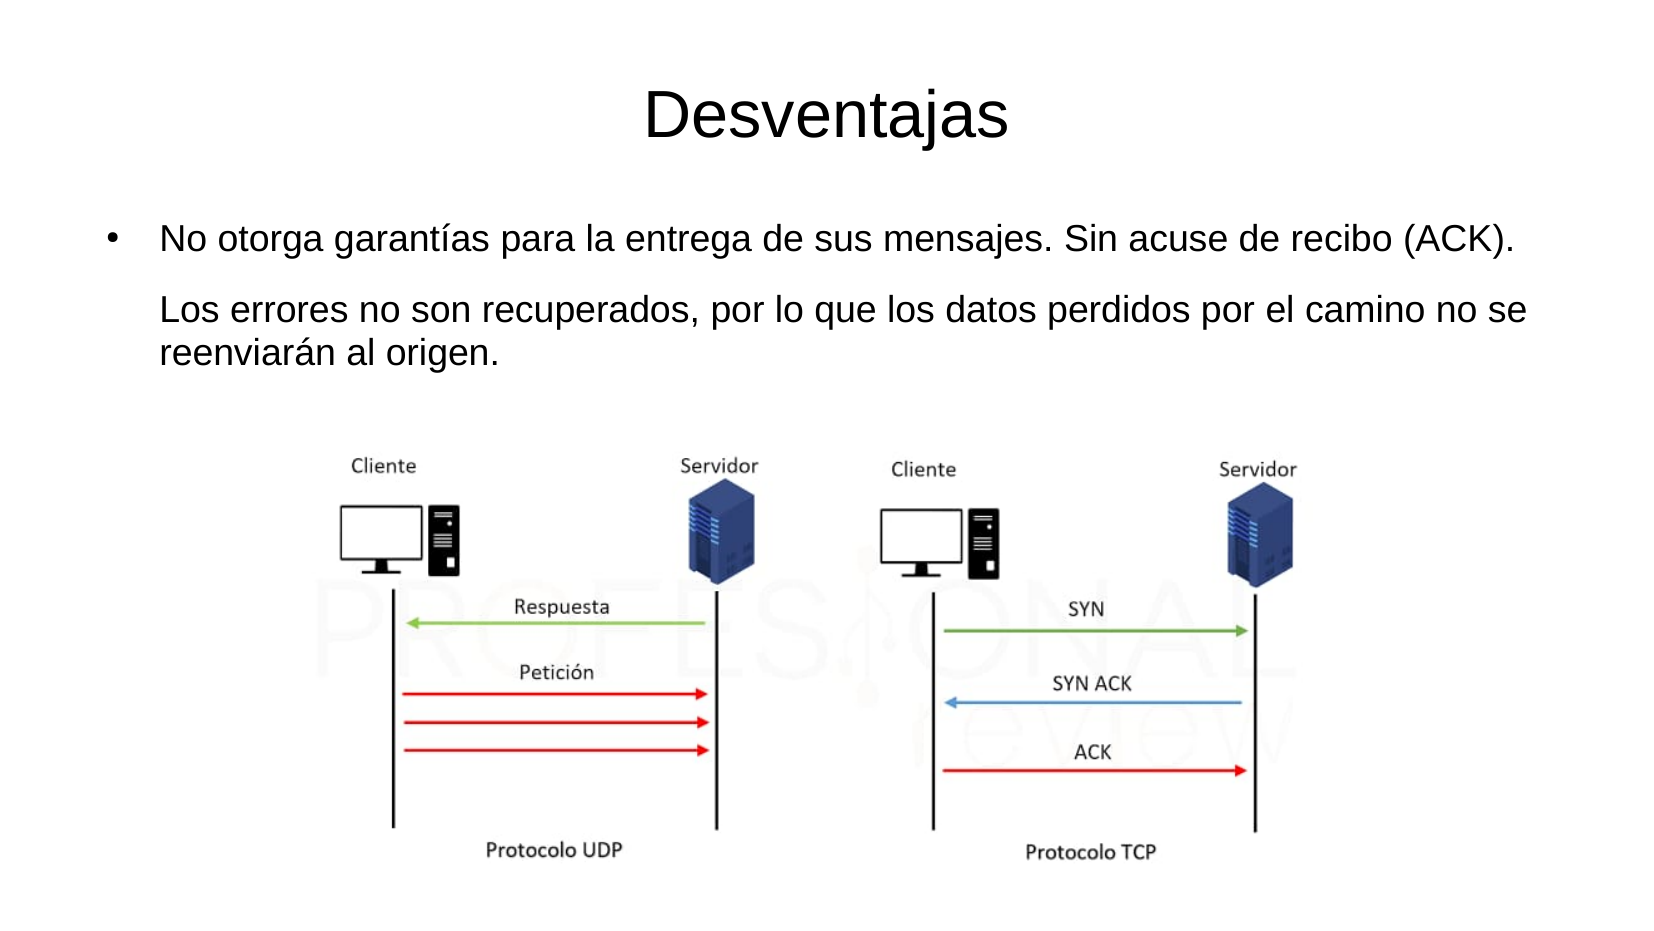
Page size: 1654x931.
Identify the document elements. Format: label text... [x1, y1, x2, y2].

title Desventajas [82, 37, 1571, 193]
picture [252, 442, 1359, 876]
list No otorga garantías para la entrega de sus mensajes. Sin acuse de recibo (ACK). Los errores no son recuperados, por lo que los datos perdidos por el camino no se reenviarán al origen. [88, 217, 1577, 414]
